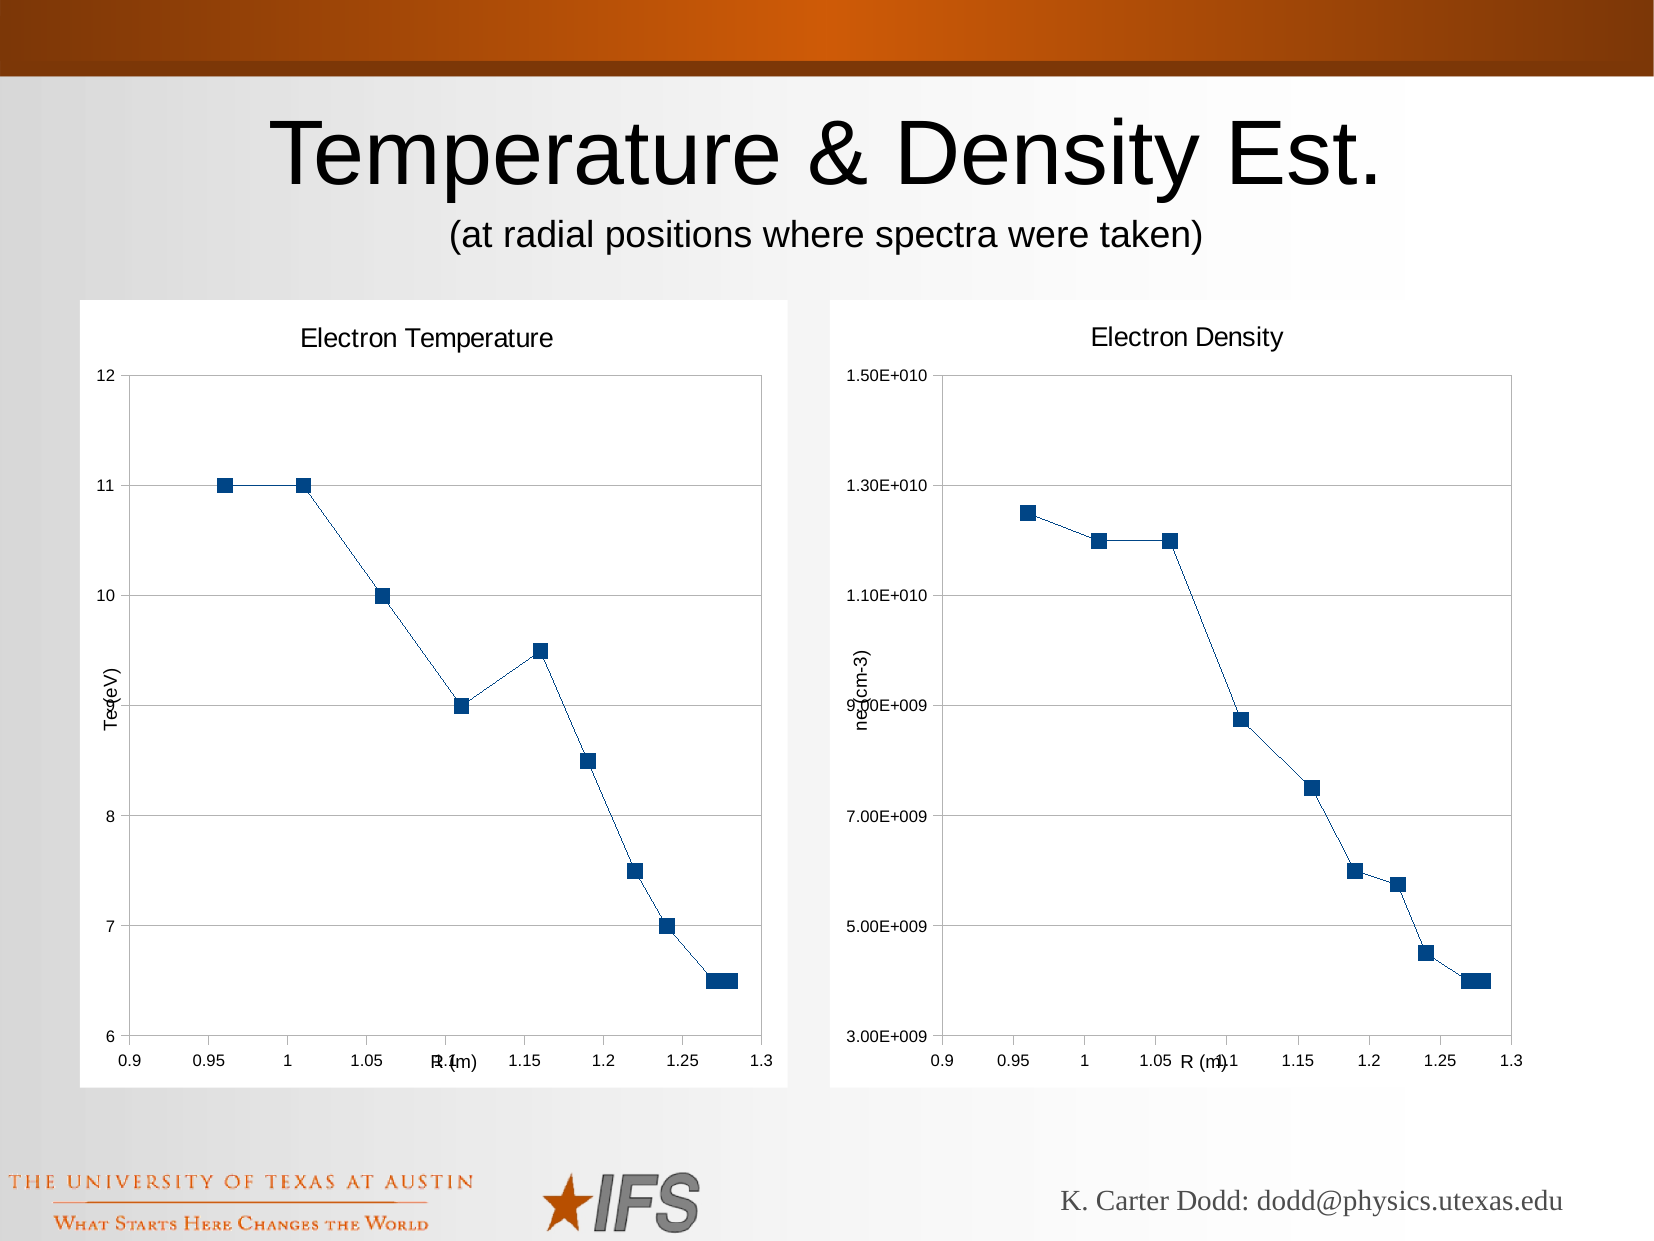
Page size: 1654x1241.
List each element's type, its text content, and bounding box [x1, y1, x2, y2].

text_box (at radial positions where spectra were taken) [434, 205, 1220, 263]
title Temperature & Density Est. [82, 56, 1571, 250]
picture [0, 0, 1654, 1241]
chart [79, 300, 788, 1088]
chart [829, 300, 1538, 1088]
